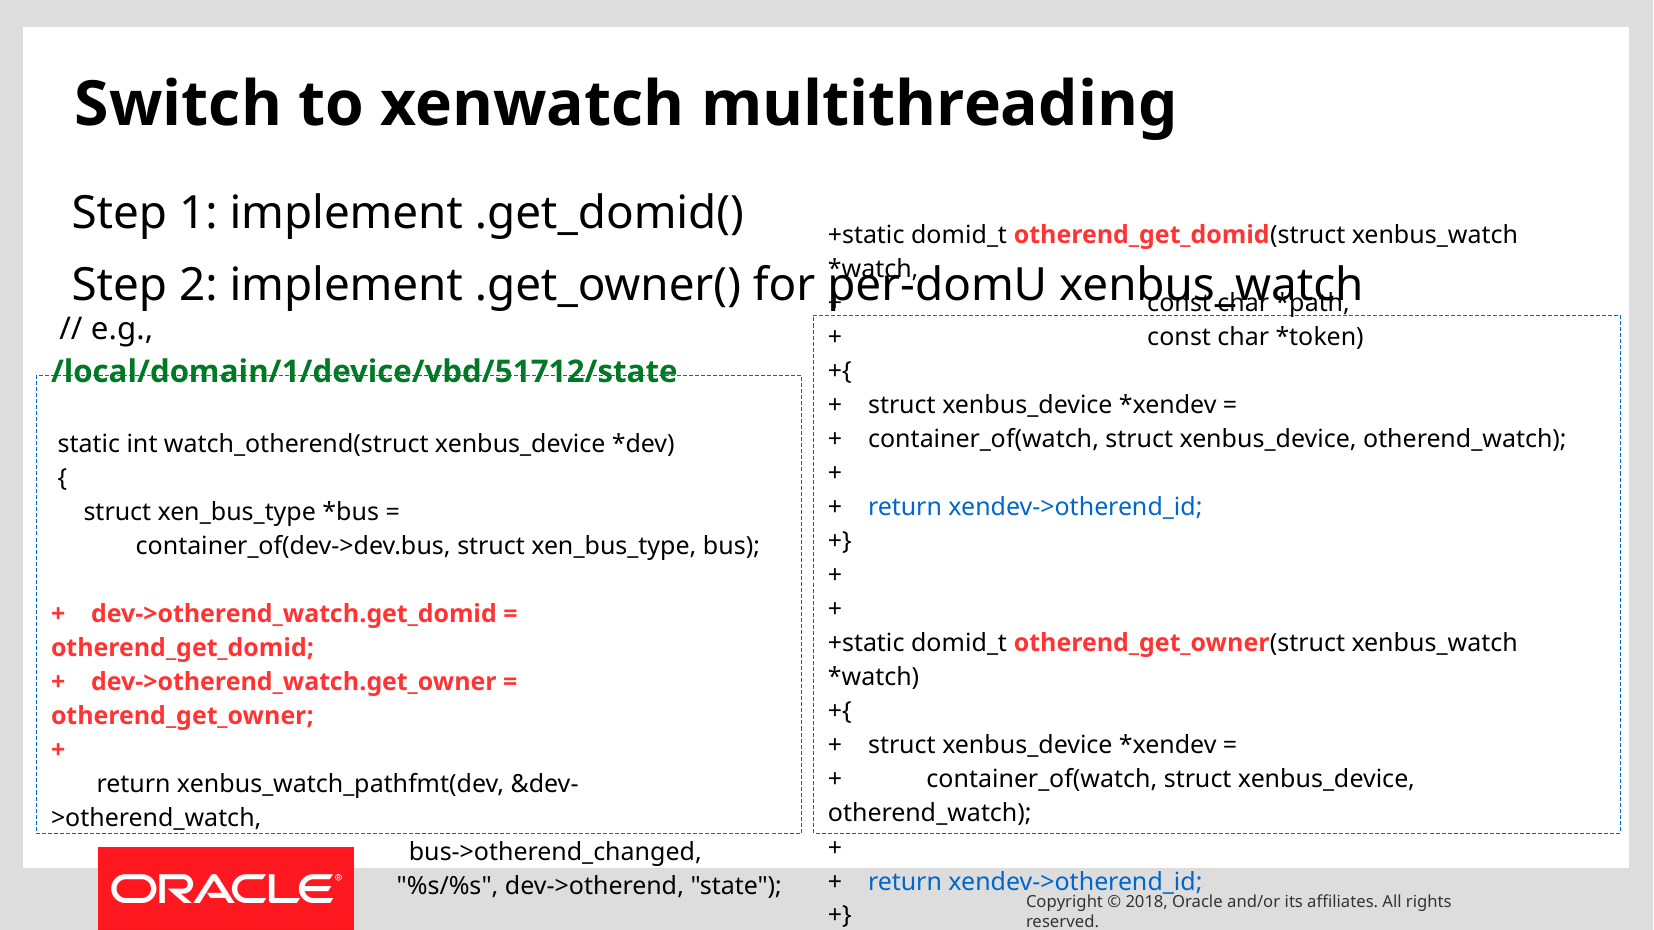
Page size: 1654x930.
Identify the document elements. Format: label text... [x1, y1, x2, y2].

text_box +static domid_t otherend_get_domid(struct xenbus_watch *watch, + const char *path, + const char *token) +{ + struct xenbus_device *xendev = + container_of(watch, struct xenbus_device, otherend_watch); + + return xendev->otherend_id; +} + + +static domid_t otherend_get_owner(struct xenbus_watch *watch) +{ + struct xenbus_device *xendev = + container_of(watch, struct xenbus_device, otherend_watch); + + return xendev->otherend_id; +} [813, 315, 1621, 834]
text_box // e.g., /local/domain/1/device/vbd/51712/state static int watch_otherend(struct xenbus_device *dev) { struct xen_bus_type *bus = container_of(dev->dev.bus, struct xen_bus_type, bus); + dev->otherend_watch.get_domid = otherend_get_domid; + dev->otherend_watch.get_owner = otherend_get_owner; + return xenbus_watch_pathfmt(dev, &dev->otherend_watch, bus->otherend_changed, "%s/%s", dev->otherend, "state"); [36, 375, 802, 834]
picture [98, 847, 354, 930]
text_box Copyright © 2018, Oracle and/or its affiliates. All rights reserved. [1011, 883, 1534, 918]
text_box [23, 27, 1629, 868]
text_box Switch to xenwatch multithreading [60, 50, 1629, 151]
text_box Step 1: implement .get_domid() Step 2: implement .get_owner() for per-domU xenbus_watch [56, 162, 1557, 361]
